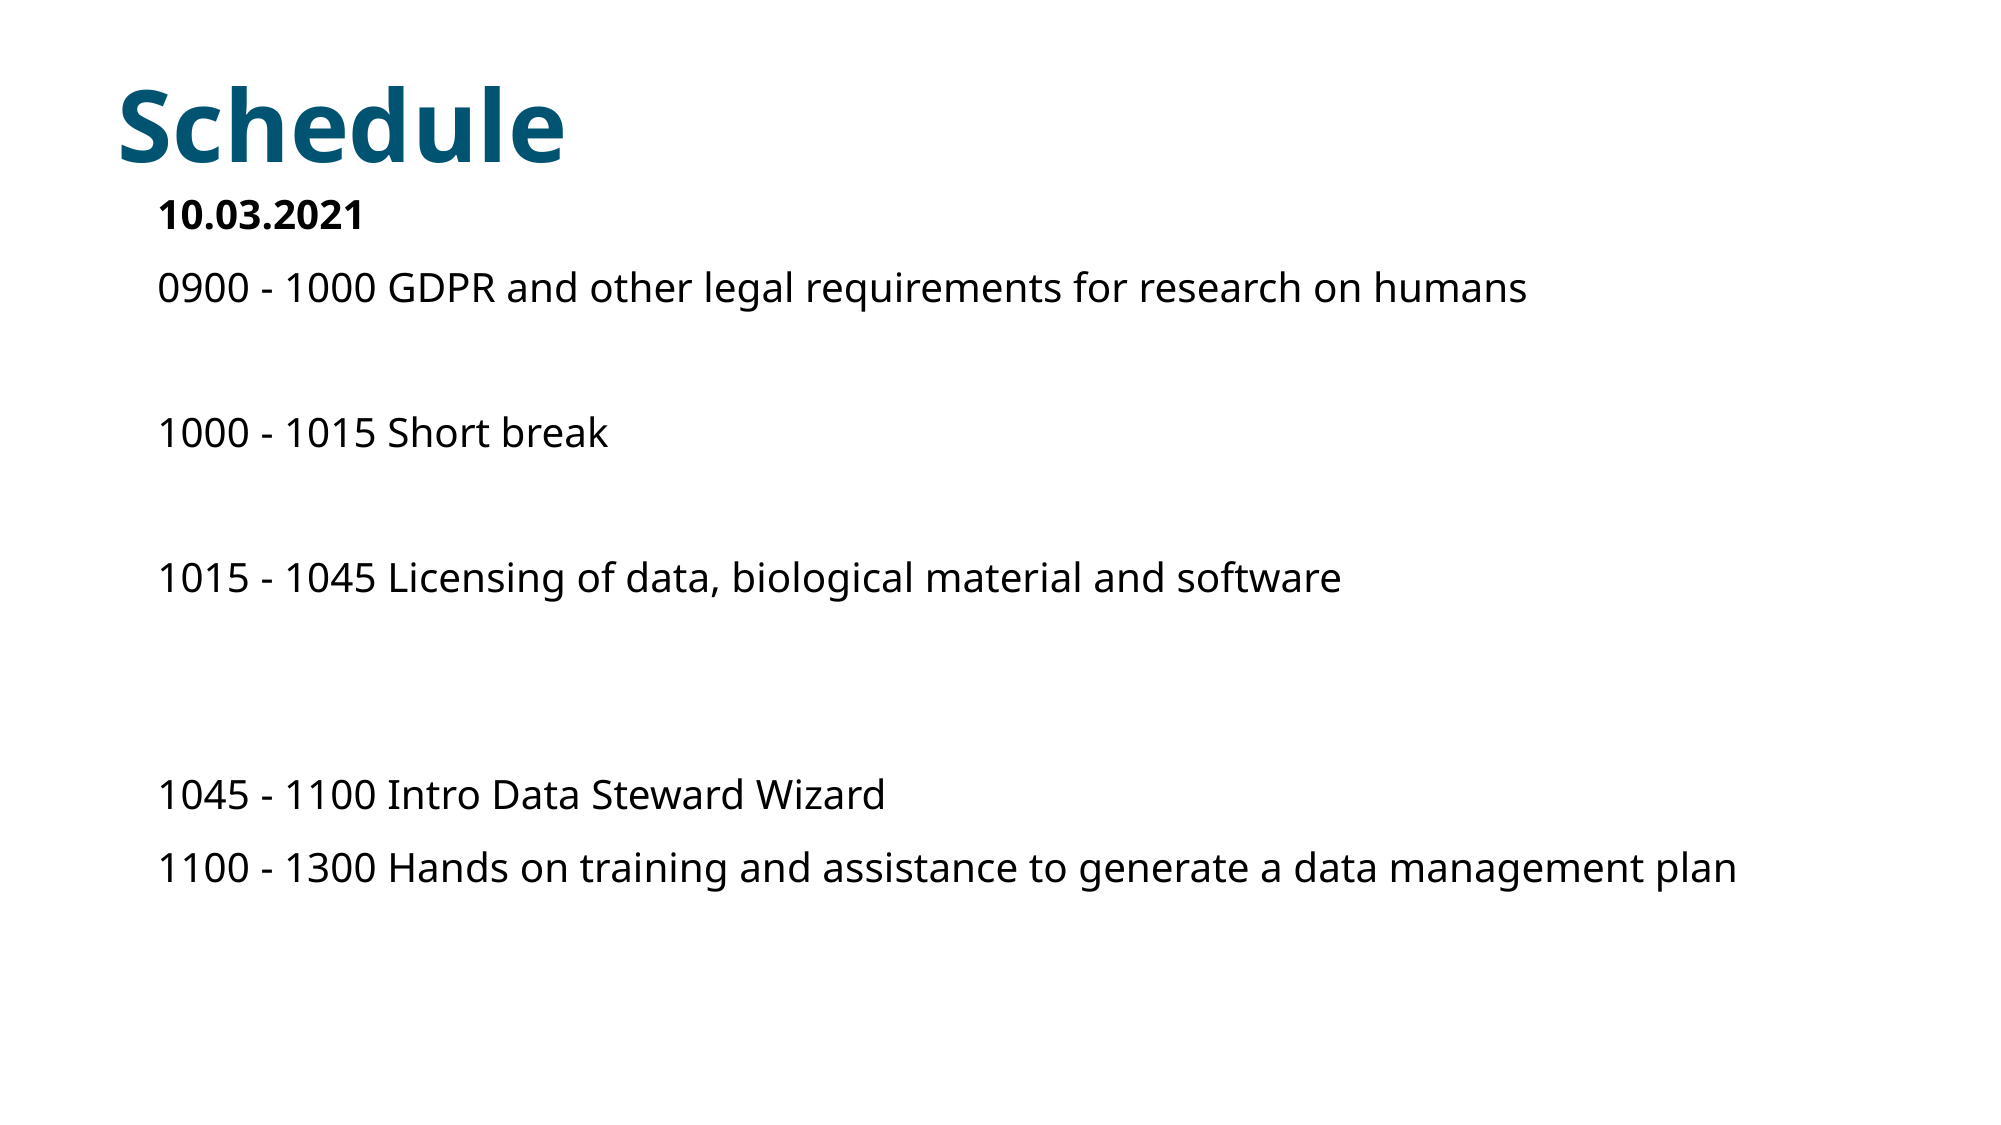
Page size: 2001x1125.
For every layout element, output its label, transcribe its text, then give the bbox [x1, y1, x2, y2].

title Schedule [117, 62, 1902, 170]
list 10.03.2021 0900 - 1000 GDPR and other legal requirements for research on humans 1000 - 1015 Short break 1015 - 1045 Licensing of data, biological material and software 1045 - 1100 Intro Data Steward Wizard 1100 - 1300 Hands on training and assistance to generate a data management plan [99, 188, 1900, 1040]
